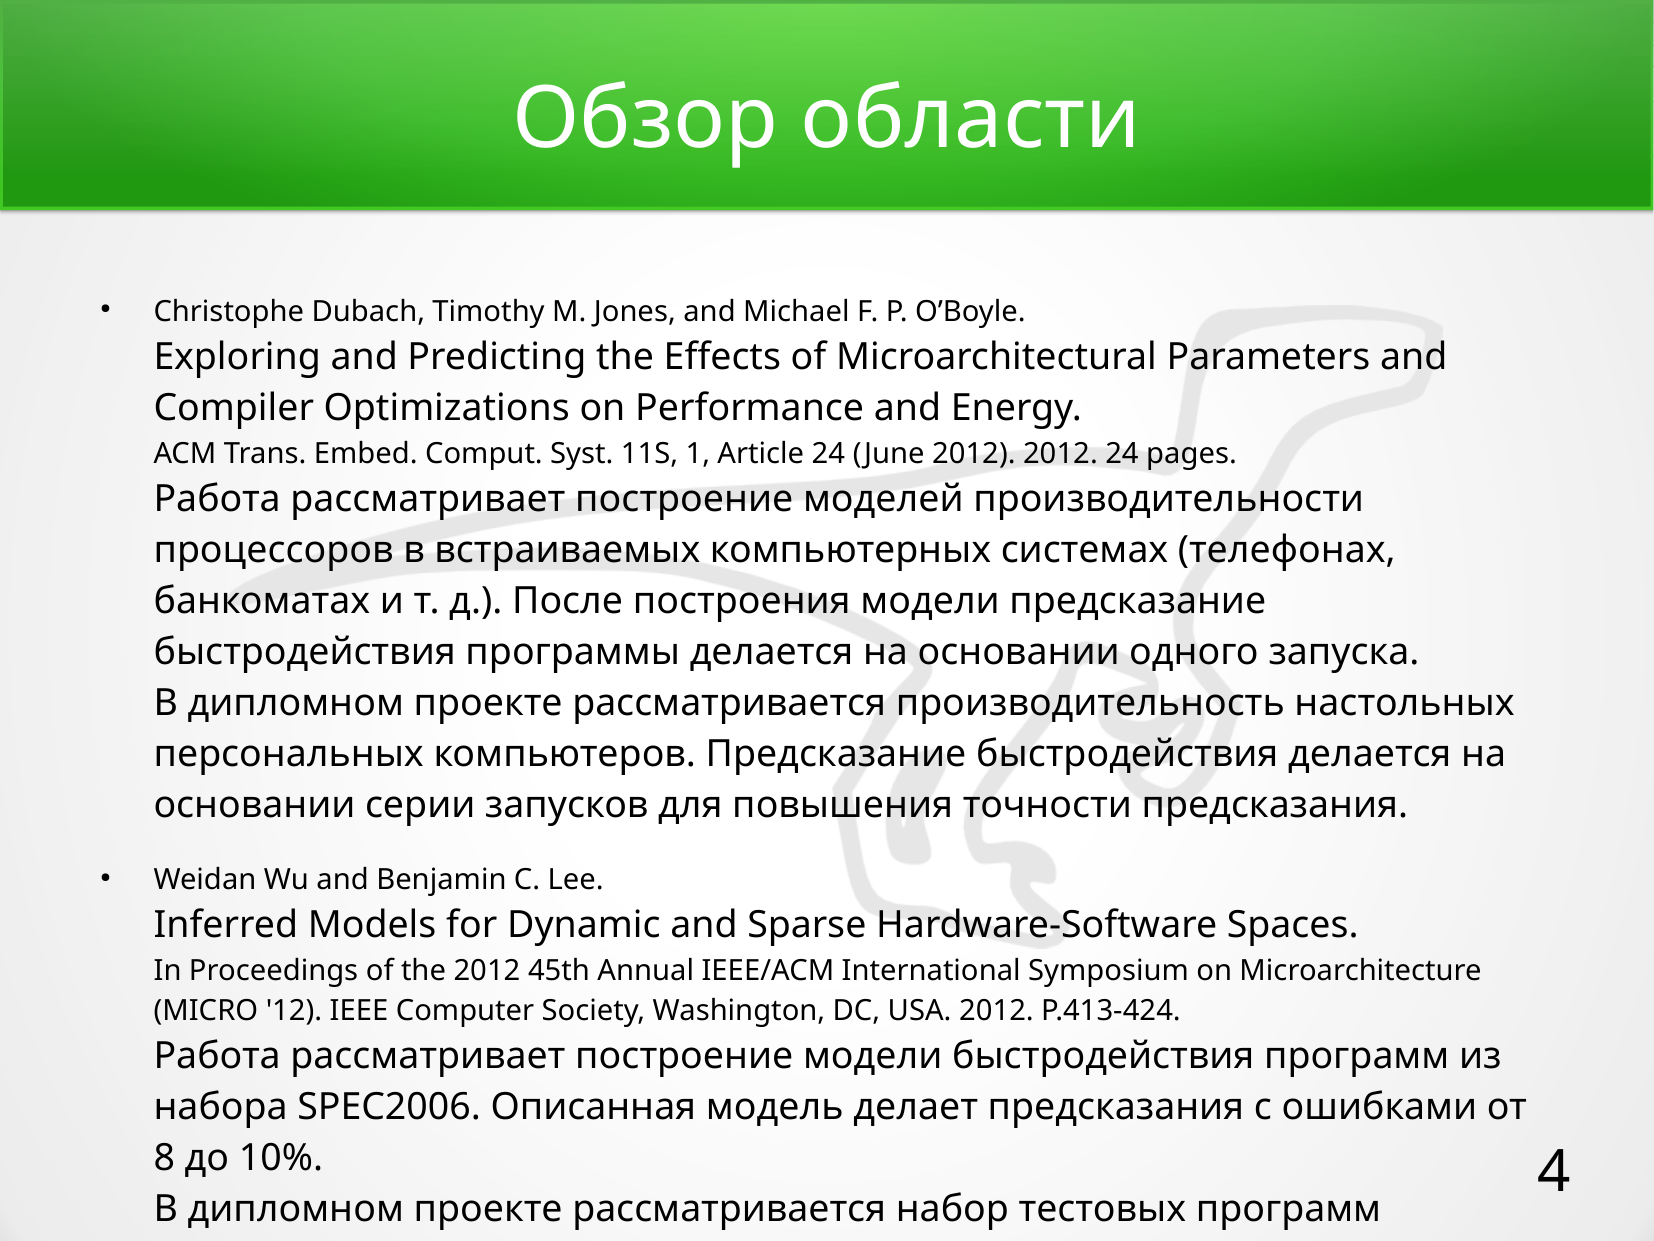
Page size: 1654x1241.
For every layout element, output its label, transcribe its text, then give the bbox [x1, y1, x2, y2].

list Christophe Dubach, Timothy M. Jones, and Michael F. P. O’Boyle. Exploring and Predicting the Effects of Microarchitectural Parameters and Compiler Optimizations on Performance and Energy. ACM Trans. Embed. Comput. Syst. 11S, 1, Article 24 (June 2012). 2012. 24 pages. Работа рассматривает построение моделей производительности процессоров в встраиваемых компьютерных системах (телефонах, банкоматах и т. д.). После построения модели предсказание быстродействия программы делается на основании одного запуска. В дипломном проекте рассматривается производительность настольных персональных компьютеров. Предсказание быстродействия делается на основании серии запусков для повышения точности предсказания. Weidan Wu and Benjamin C. Lee. Inferred Models for Dynamic and Sparse Hardware-Software Spaces. In Proceedings of the 2012 45th Annual IEEE/ACM International Symposium on Microarchitecture (MICRO '12). IEEE Computer Society, Washington, DC, USA. 2012. P.413-424. Работа рассматривает построение модели быстродействия программ из набора SPEC2006. Описанная модель делает предсказания с ошибками от 8 до 10%. В дипломном проекте рассматривается набор тестовых программ Polybench. Относительная ошибка предсказания составляет 5%. [82, 290, 1538, 1171]
title Обзор области [82, 49, 1571, 179]
